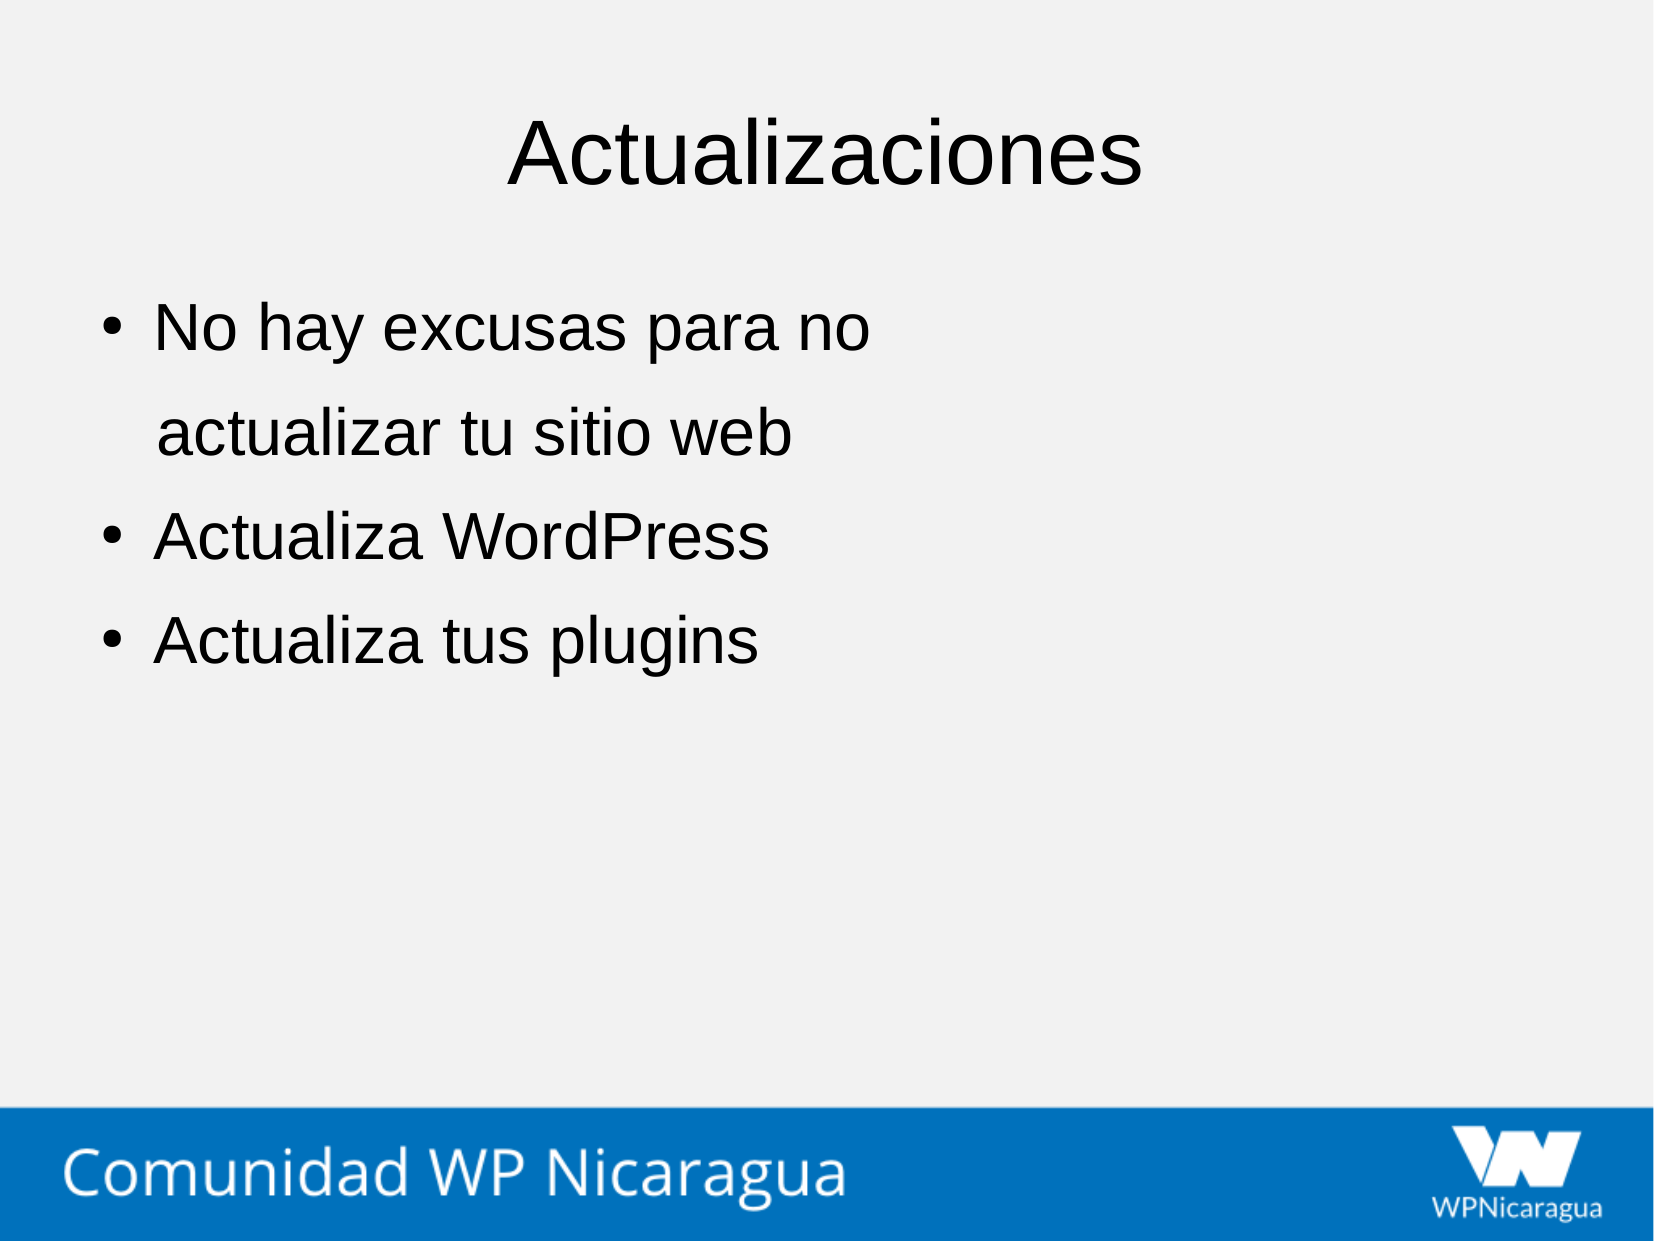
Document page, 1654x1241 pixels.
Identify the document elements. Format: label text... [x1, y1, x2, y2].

list No hay excusas para no actualizar tu sitio web Actualiza WordPress Actualiza tus plugins [82, 290, 1571, 1010]
title Actualizaciones [82, 49, 1571, 257]
picture [0, 0, 1654, 1241]
